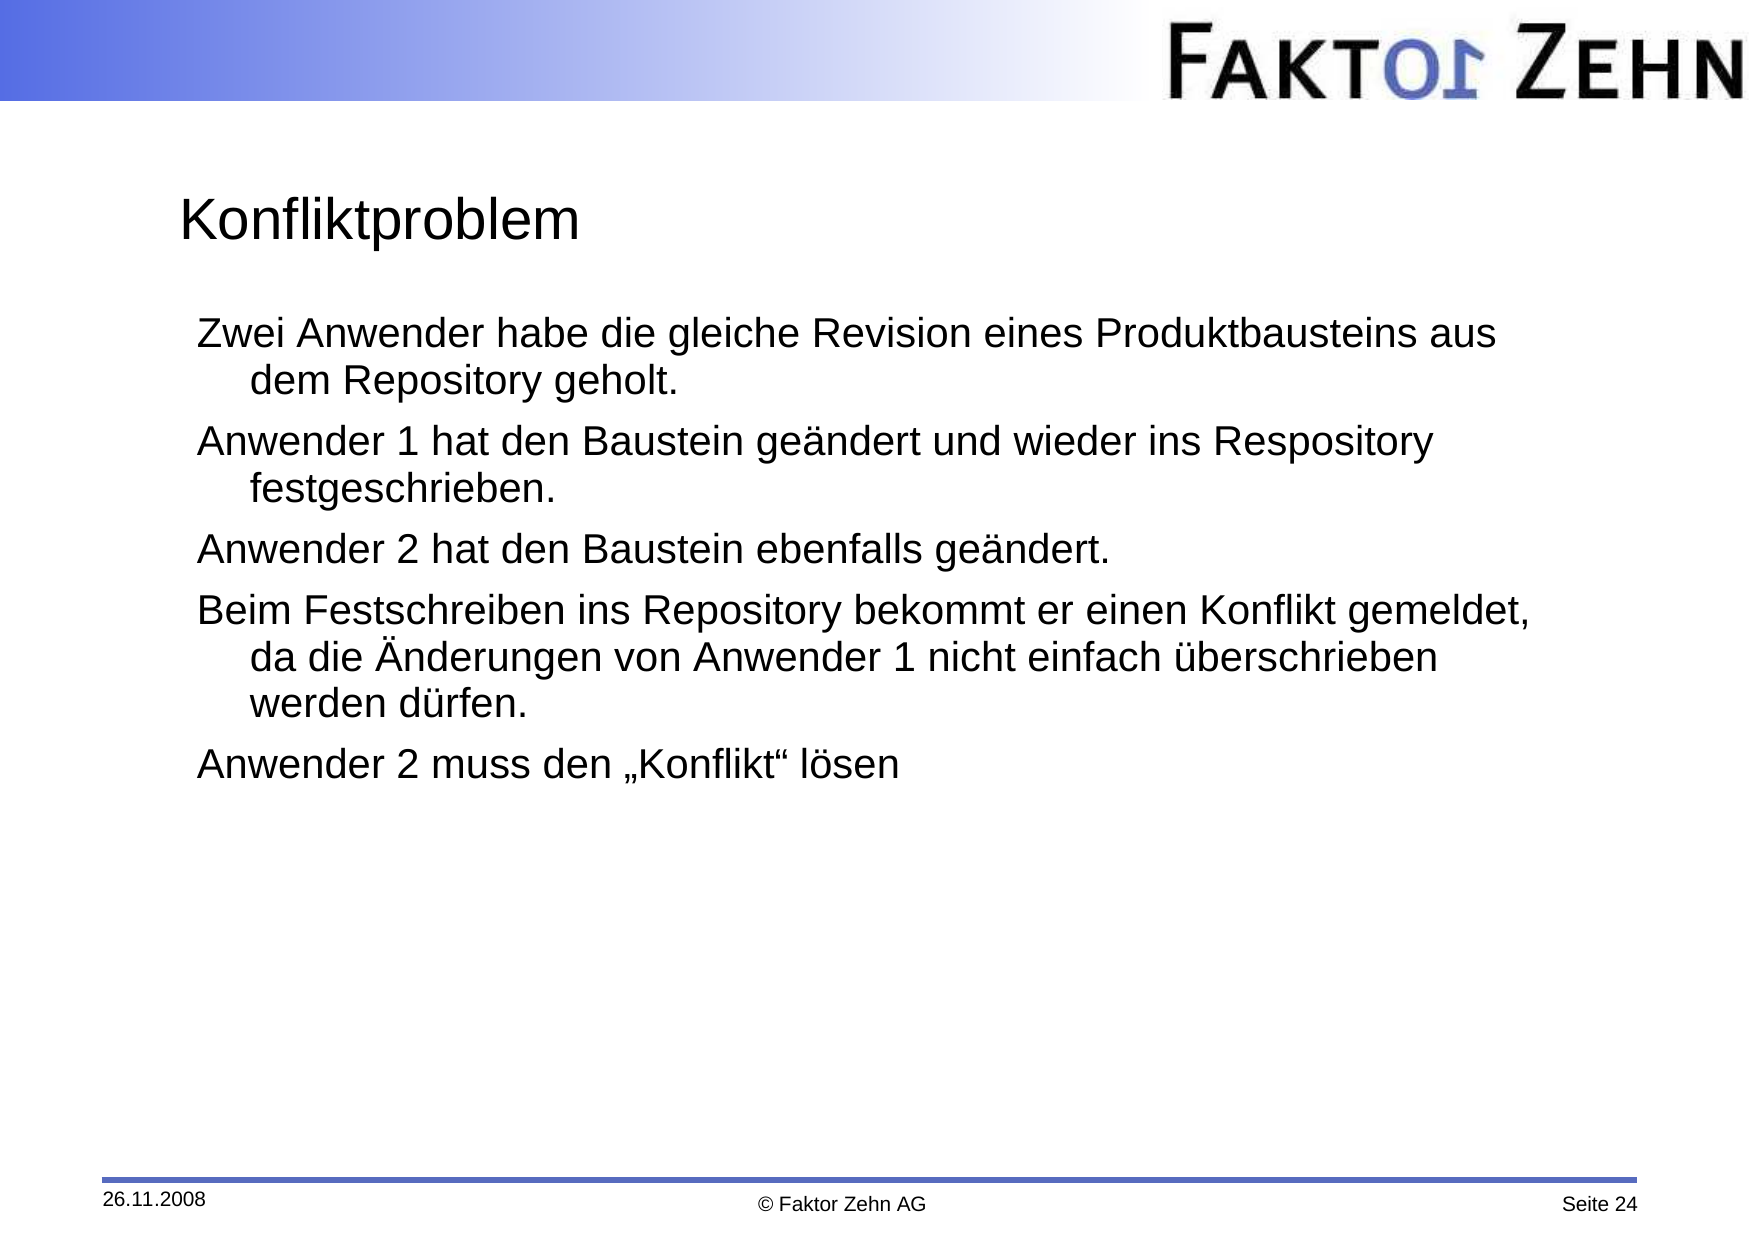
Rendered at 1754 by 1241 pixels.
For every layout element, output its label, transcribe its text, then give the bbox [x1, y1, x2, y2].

list Zwei Anwender habe die gleiche Revision eines Produktbausteins aus dem Repository geholt. Anwender 1 hat den Baustein geändert und wieder ins Respository festgeschrieben. Anwender 2 hat den Baustein ebenfalls geändert. Beim Festschreiben ins Repository bekommt er einen Konflikt gemeldet, da die Änderungen von Anwender 1 nicht einfach überschrieben werden dürfen. Anwender 2 muss den „Konflikt“ lösen [179, 310, 1576, 1078]
picture [1162, 7, 1752, 100]
title Konfliktproblem [179, 142, 1576, 296]
